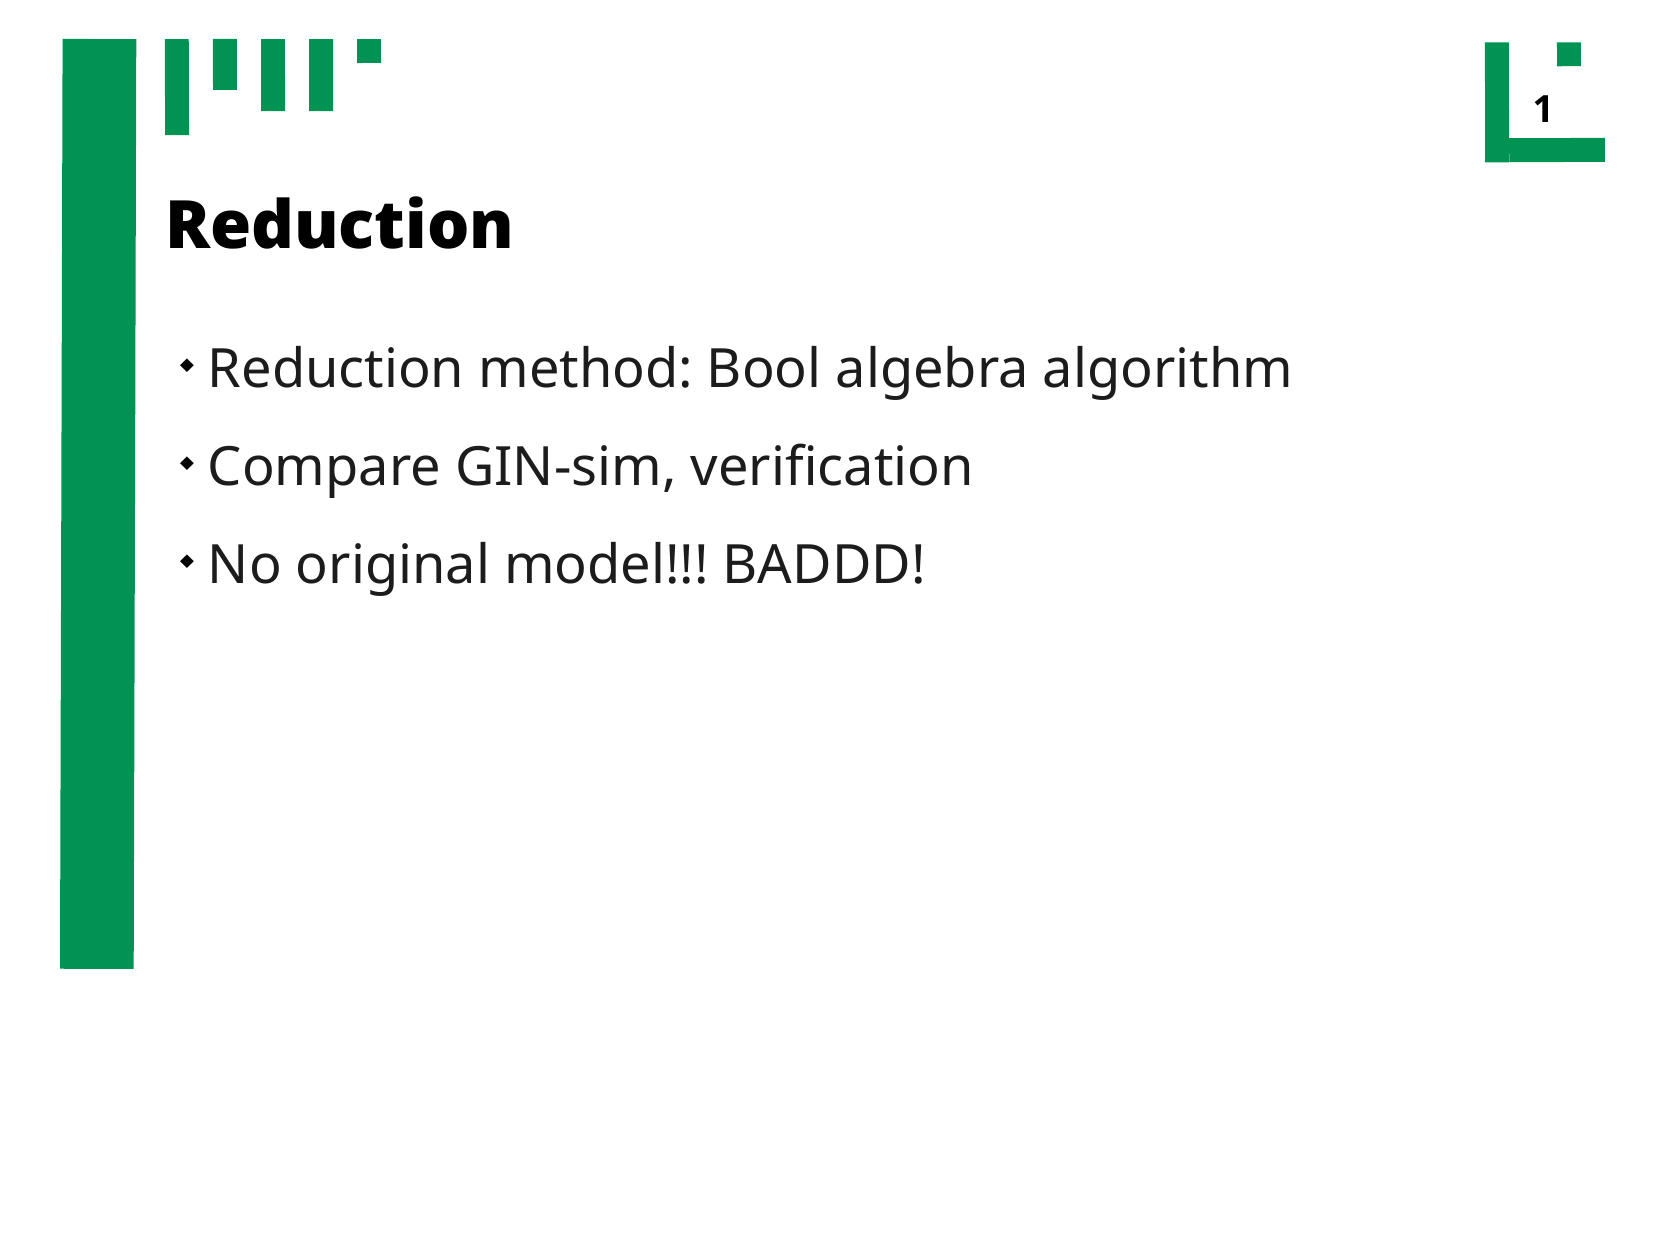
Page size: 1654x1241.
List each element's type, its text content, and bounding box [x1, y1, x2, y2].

list Reduction method: Bool algebra algorithm Compare GIN-sim, verification No original model!!! BADDD! [180, 330, 1606, 1098]
title Reduction [165, 120, 1654, 268]
